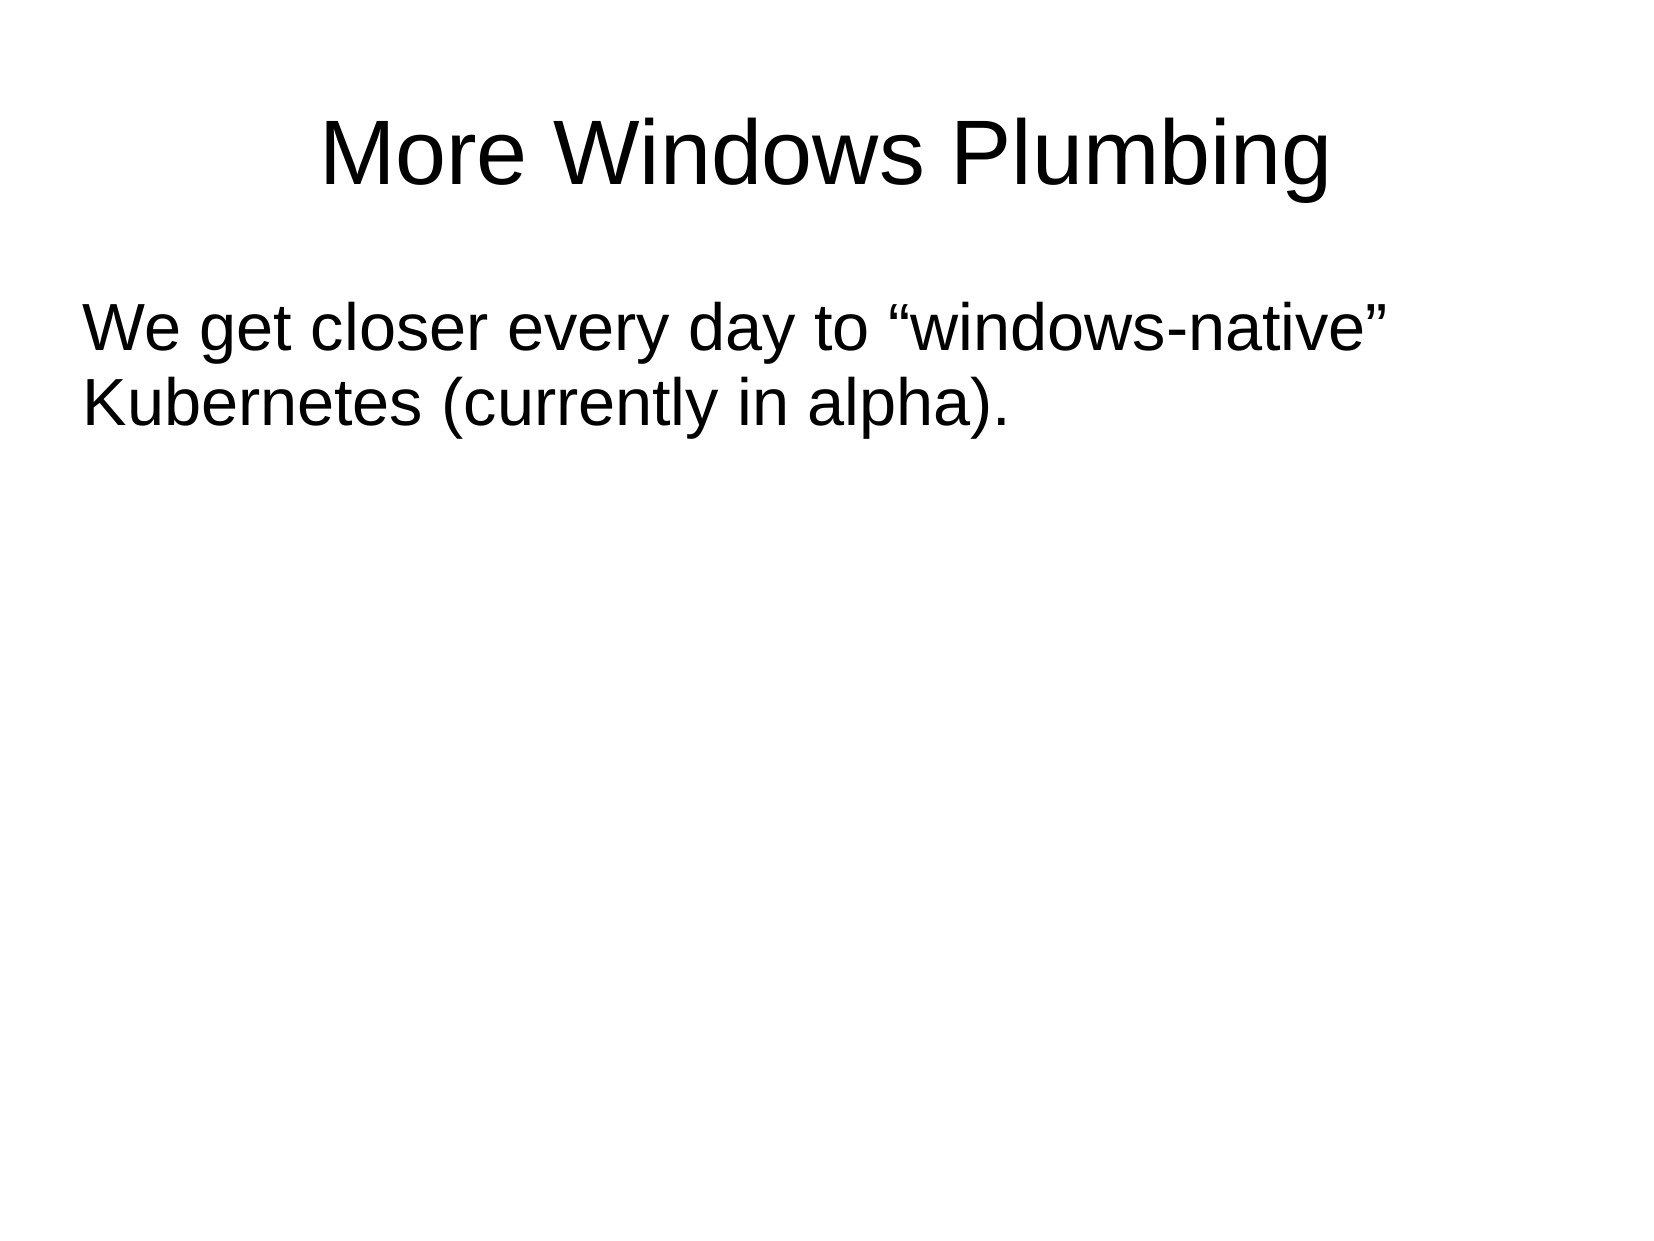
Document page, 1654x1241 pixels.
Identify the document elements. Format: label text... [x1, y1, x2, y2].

title More Windows Plumbing [82, 49, 1571, 257]
list We get closer every day to “windows-native” Kubernetes (currently in alpha). [82, 290, 1571, 1010]
